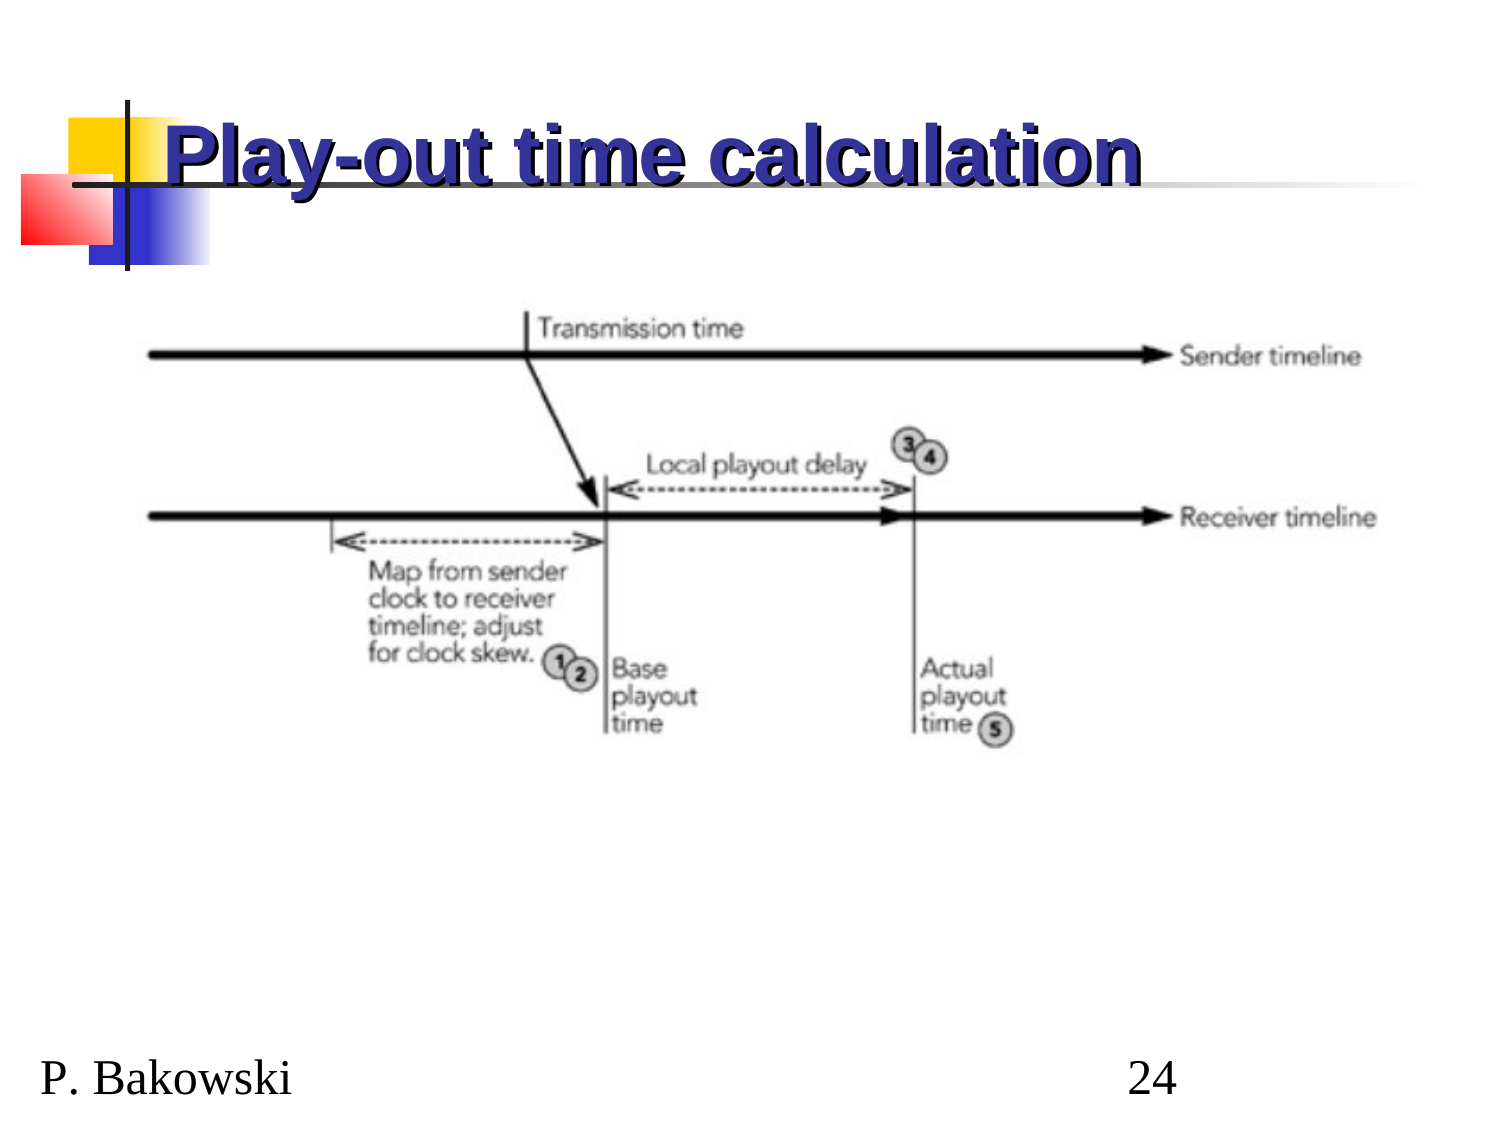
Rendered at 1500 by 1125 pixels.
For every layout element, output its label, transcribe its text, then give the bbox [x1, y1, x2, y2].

title Play-out time calculation [147, 92, 1500, 213]
picture [94, 271, 1430, 804]
